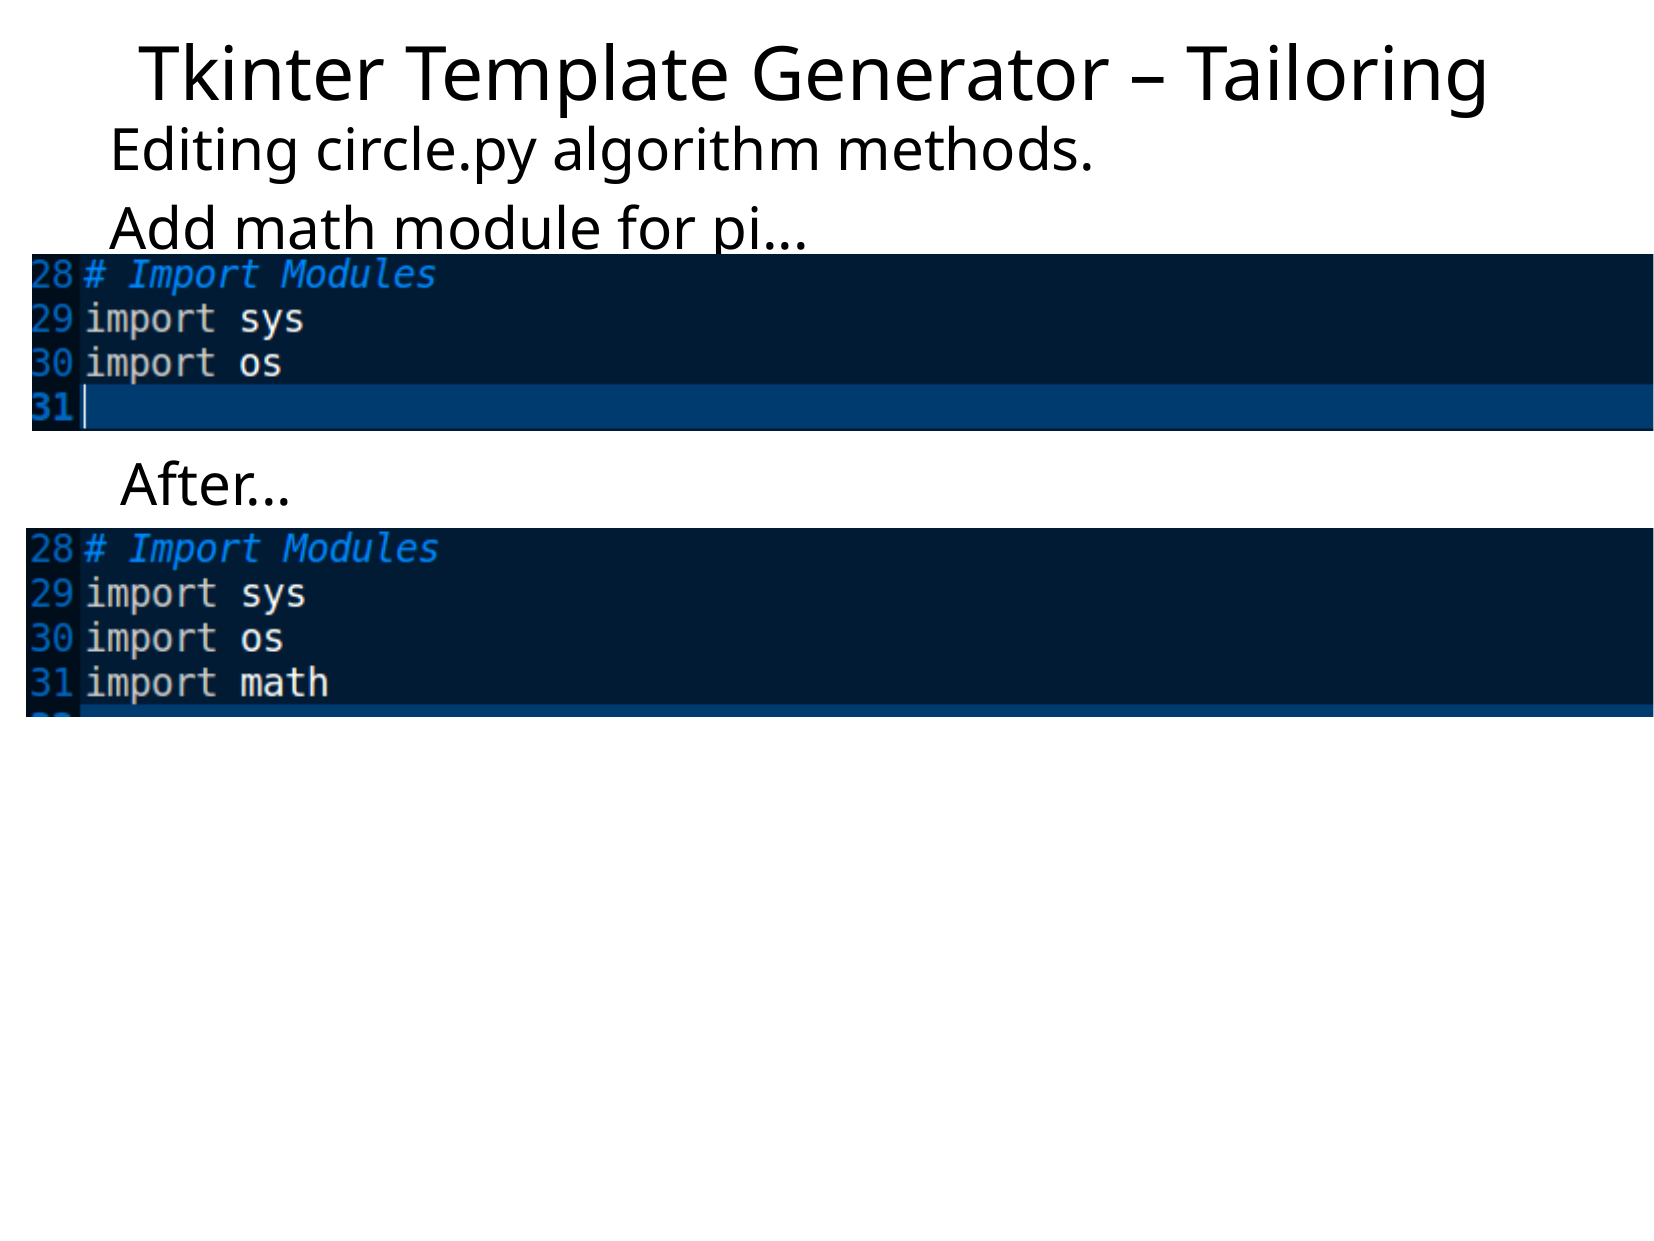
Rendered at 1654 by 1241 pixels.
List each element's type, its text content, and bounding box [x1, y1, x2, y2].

picture [26, 528, 1654, 717]
title After... [120, 437, 1609, 529]
title Editing circle.py algorithm methods. Add math module for pi... [109, 122, 1598, 252]
title Tkinter Template Generator – Tailoring [70, 7, 1560, 137]
picture [32, 254, 1654, 432]
